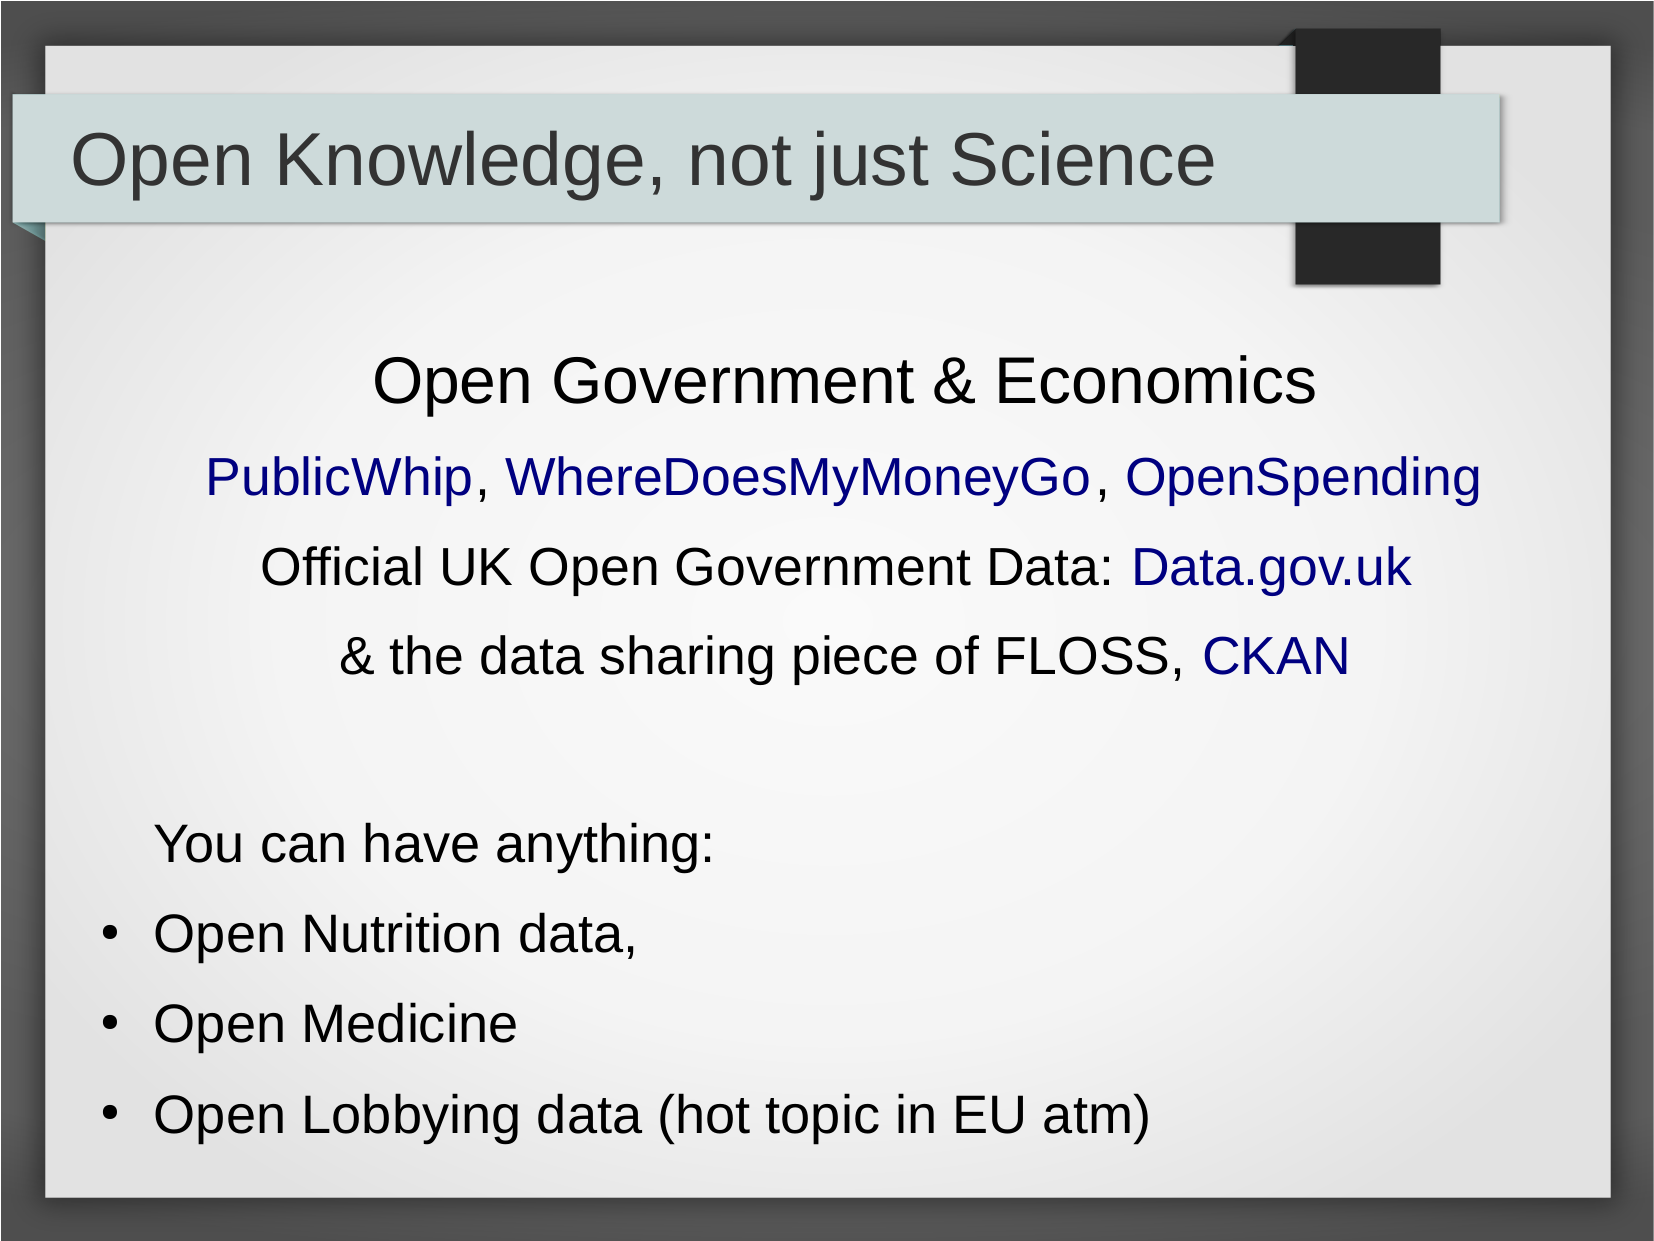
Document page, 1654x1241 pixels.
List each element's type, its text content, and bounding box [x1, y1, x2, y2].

picture [1, 1, 1654, 1241]
title Open Knowledge, not just Science [70, 106, 1229, 213]
list Open Government & Economics PublicWhip, WhereDoesMyMoneyGo, OpenSpending Official UK Open Government Data: Data.gov.uk & the data sharing piece of FLOSS, CKAN [82, 343, 1538, 687]
list You can have anything: Open Nutrition data, Open Medicine Open Lobbying data (hot topic in EU atm) [82, 813, 1538, 1157]
